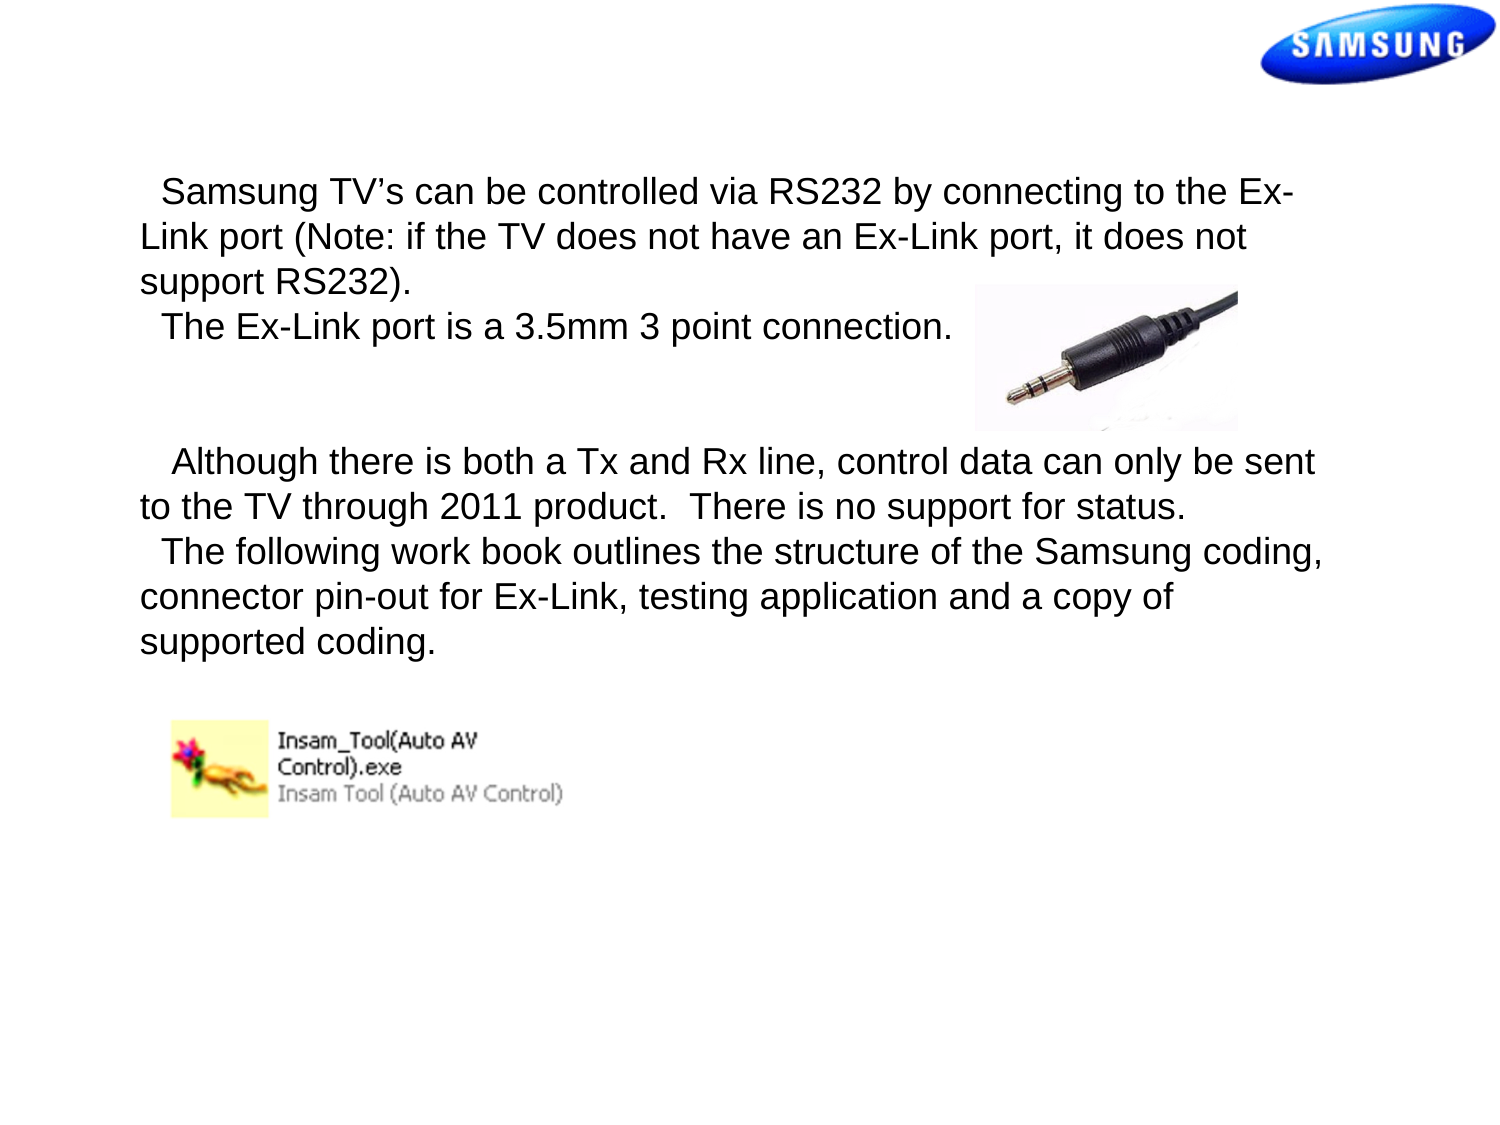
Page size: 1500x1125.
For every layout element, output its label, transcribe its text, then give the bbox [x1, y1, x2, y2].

picture [1256, 0, 1500, 88]
picture [975, 284, 1238, 431]
picture [150, 709, 573, 826]
text_box Samsung TV’s can be controlled via RS232 by connecting to the Ex-Link port (Note: if the TV does not have an Ex-Link port, it does not support RS232). The Ex-Link port is a 3.5mm 3 point connection. Although there is both a Tx and Rx line, control data can only be sent to the TV through 2011 product. There is no support for status. The following work book outlines the structure of the Samsung coding, connector pin-out for Ex-Link, testing application and a copy of supported coding. [124, 159, 1351, 670]
